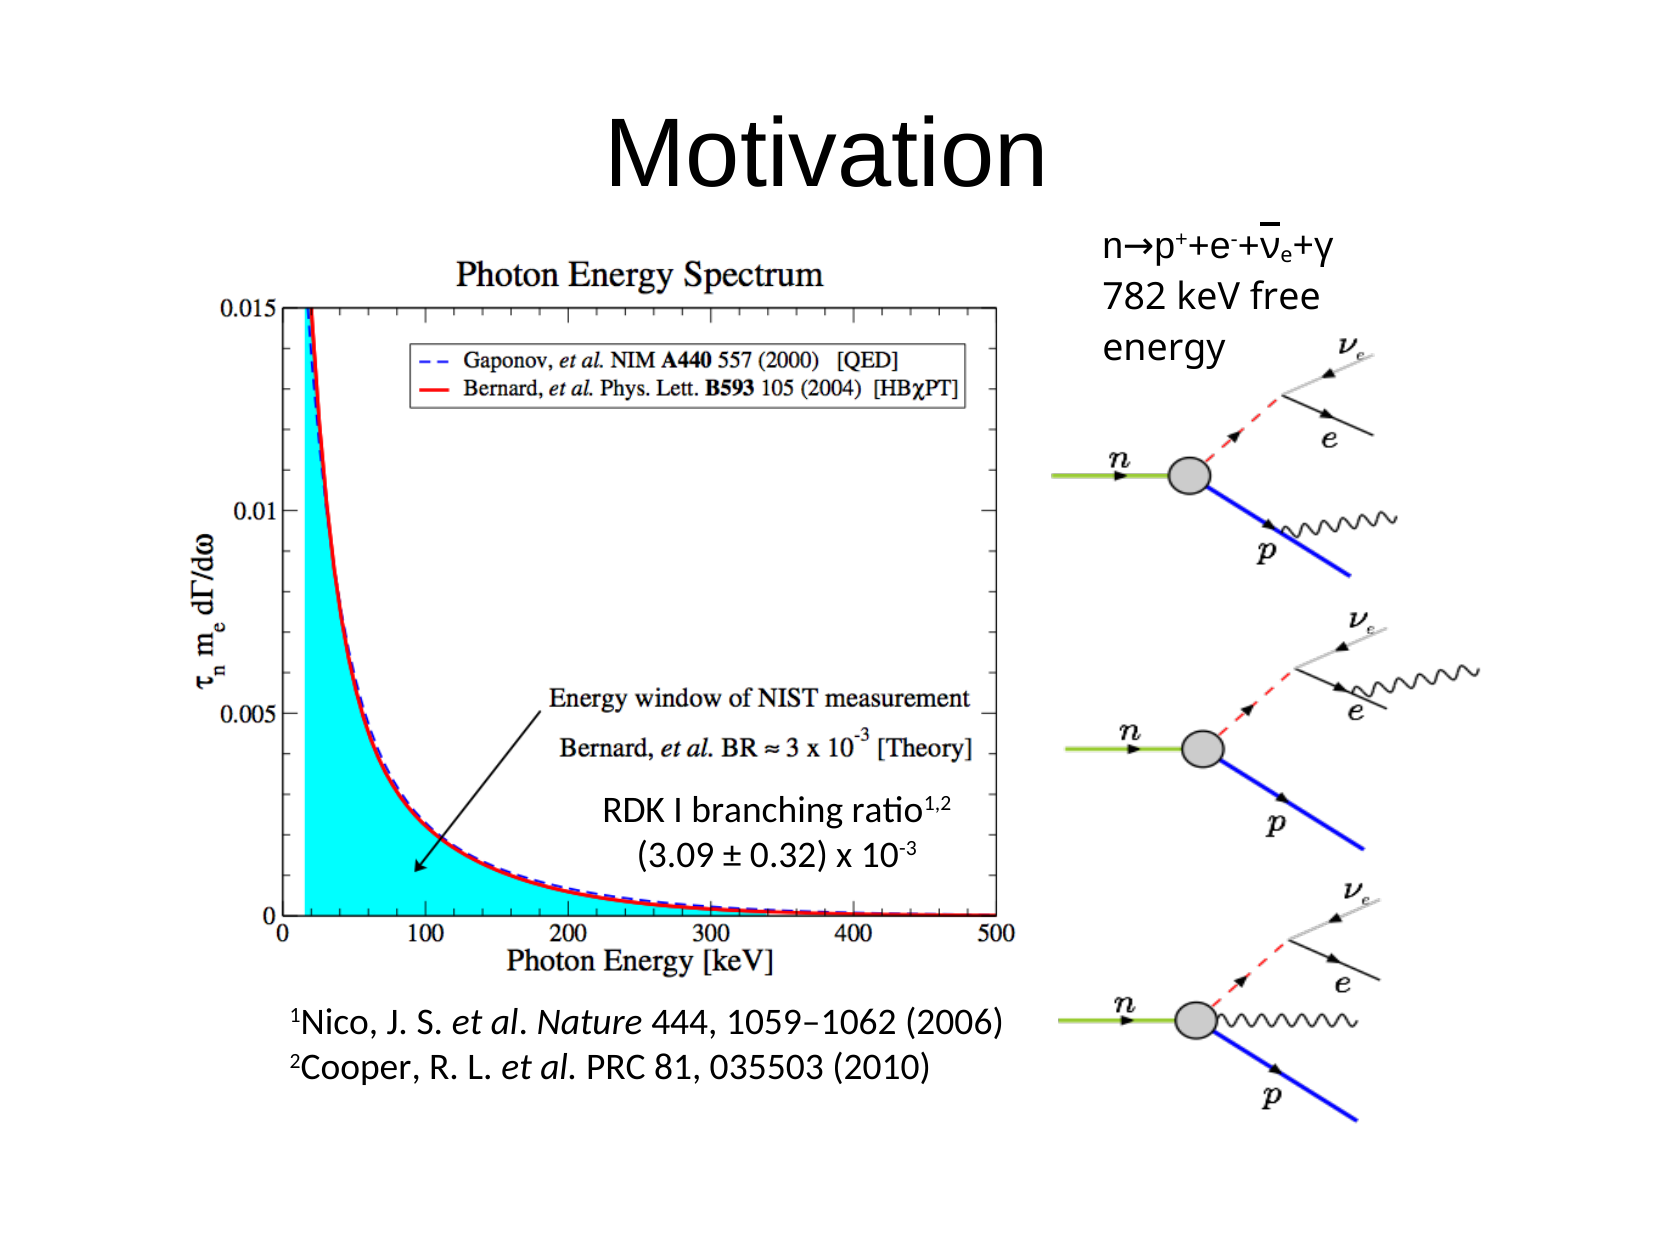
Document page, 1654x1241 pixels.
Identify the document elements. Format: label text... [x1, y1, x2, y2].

text_box 1Nico, J. S. et al. Nature 444, 1059–1062 (2006) 2Cooper, R. L. et al. PRC 81, 035503 (2010) [274, 990, 1025, 1095]
title Motivation [82, 49, 1571, 257]
text_box RDK I branching ratio1,2 (3.09 ± 0.32) x 10-3 [587, 777, 967, 883]
picture [187, 240, 1019, 985]
picture [1050, 337, 1482, 1126]
text_box n→p++e-+νe+γ 782 keV free energy [1087, 211, 1463, 338]
